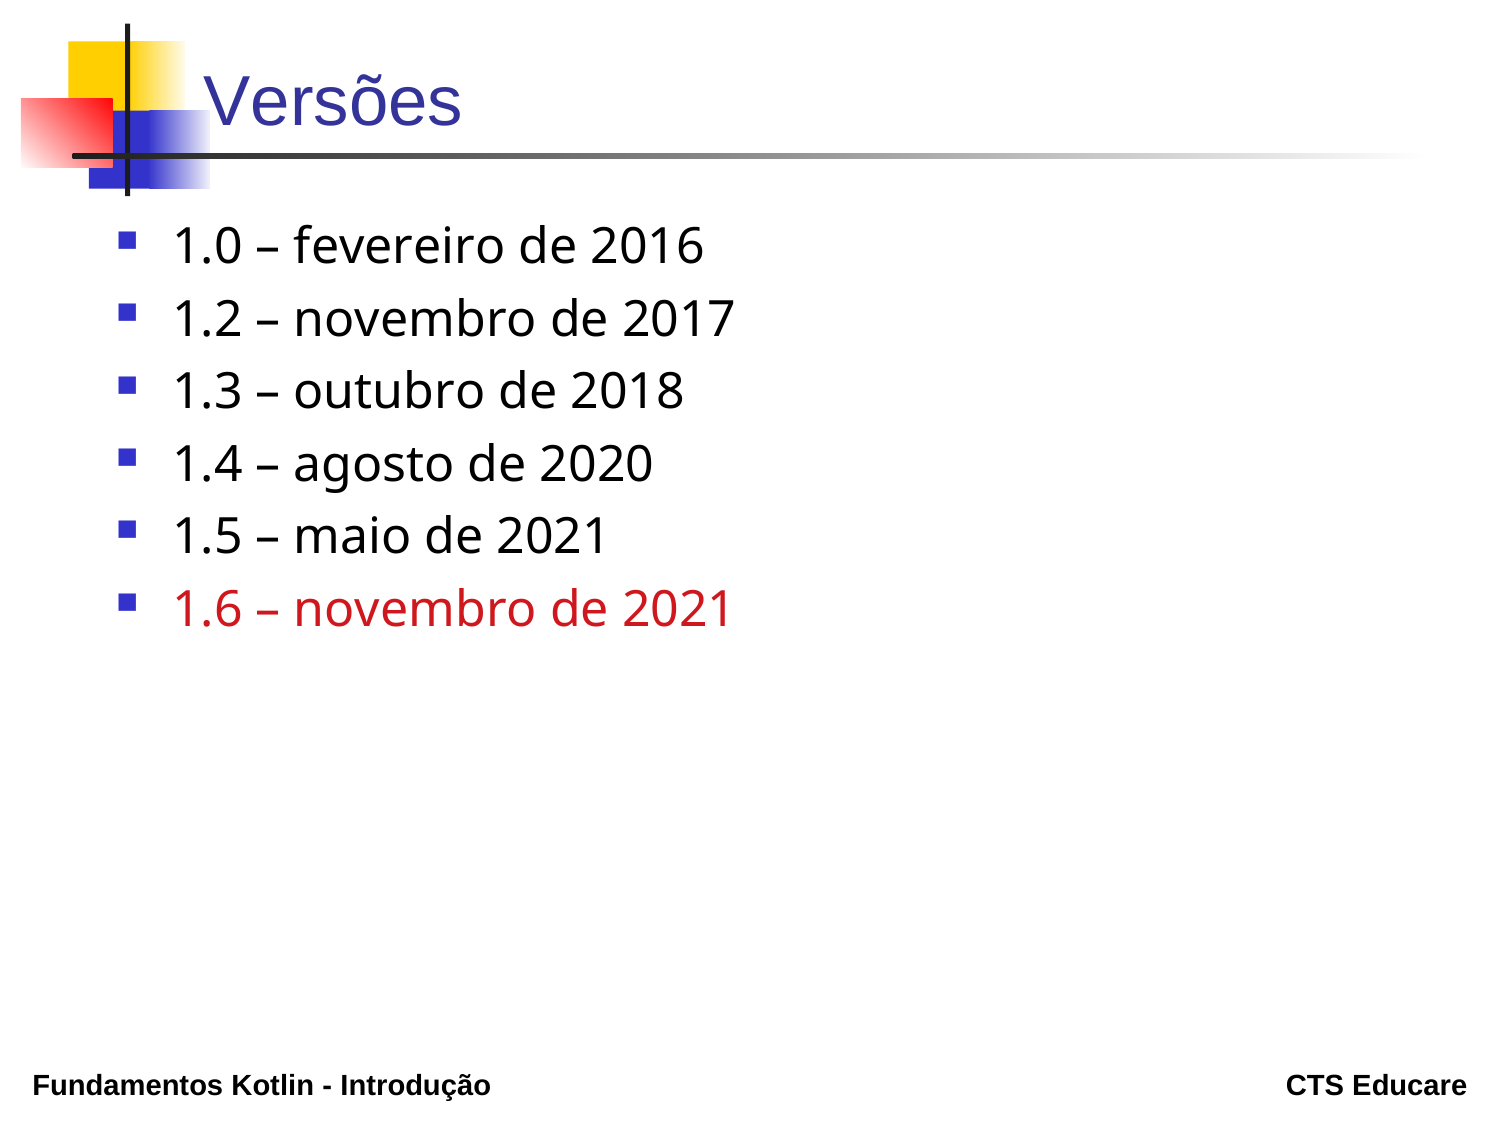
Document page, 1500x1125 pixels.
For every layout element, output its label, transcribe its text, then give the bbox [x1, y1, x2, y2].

list 1.0 – fevereiro de 2016 1.2 – novembro de 2017 1.3 – outubro de 2018 1.4 – agosto de 2020 1.5 – maio de 2021 1.6 – novembro de 2021 [100, 206, 1396, 1024]
title Versões [188, 46, 1468, 149]
